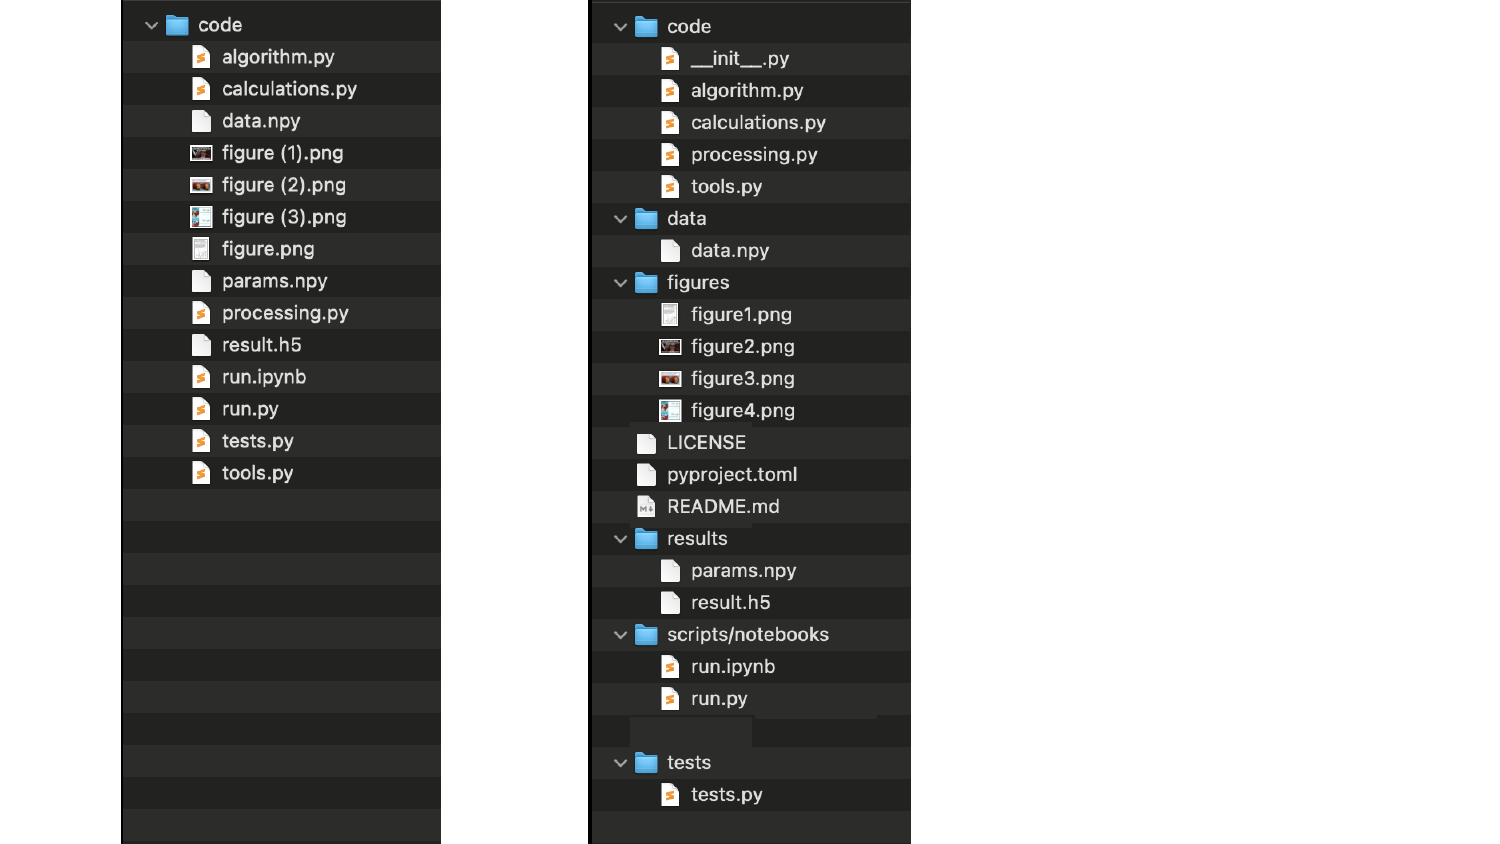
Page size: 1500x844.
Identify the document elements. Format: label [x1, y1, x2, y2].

picture [121, 0, 441, 844]
picture [588, 0, 911, 844]
